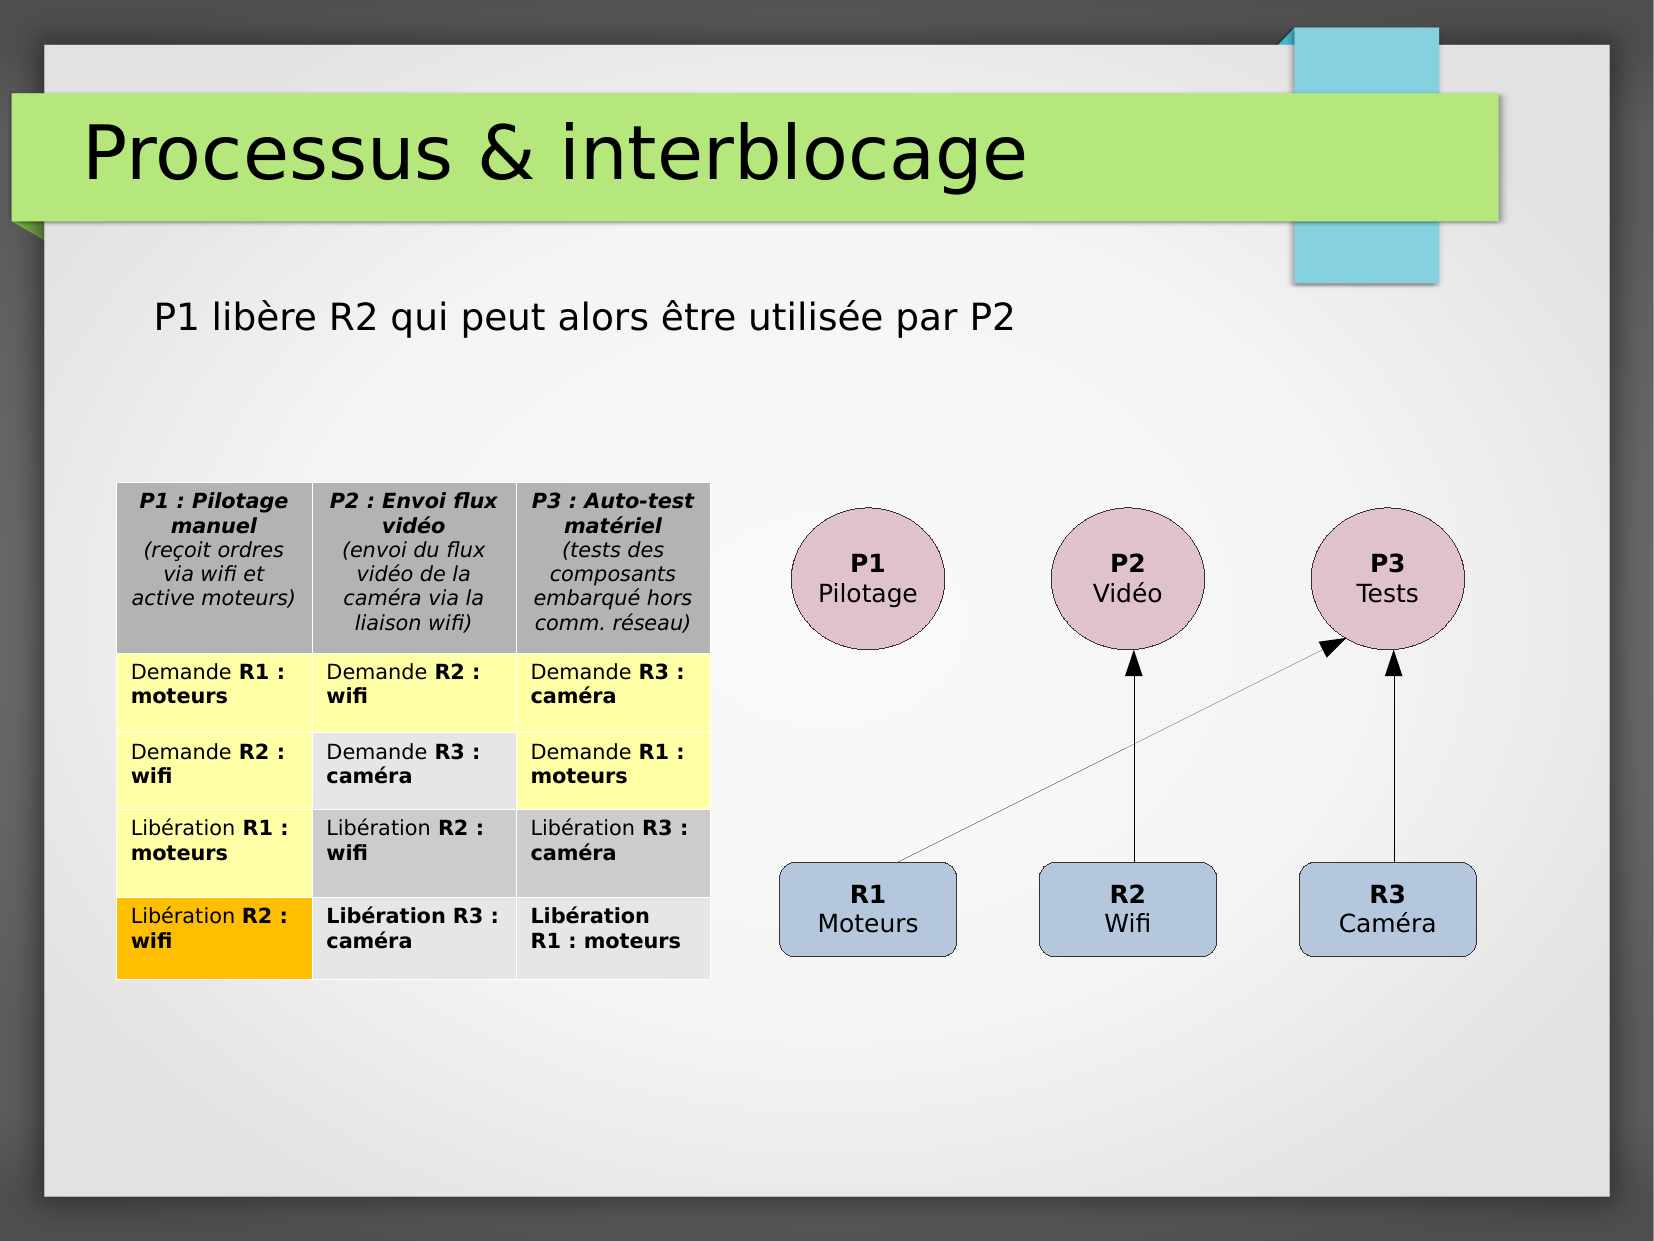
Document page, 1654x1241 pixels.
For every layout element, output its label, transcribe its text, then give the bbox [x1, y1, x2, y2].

table_cell Libération R3 : caméra [517, 810, 710, 897]
table_header P1 : Pilotage manuel (reçoit ordres via wifi et active moteurs) [117, 483, 312, 653]
table_cell Demande R1 : moteurs [517, 733, 710, 809]
text_box P1 Pilotage [791, 507, 945, 650]
table_cell Demande R3 : caméra [517, 654, 710, 732]
table_cell Libération R1 : moteurs [517, 898, 710, 979]
table_cell Demande R1 : moteurs [117, 654, 312, 732]
table_cell Demande R3 : caméra [313, 733, 516, 809]
list P1 libère R2 qui peut alors être utilisée par P2 [82, 295, 1571, 449]
table_cell Libération R3 : caméra [313, 898, 516, 979]
table_header P3 : Auto-test matériel (tests des composants embarqué hors comm. réseau) [517, 483, 710, 653]
table_cell Demande R2 : wifi [117, 733, 312, 809]
title Processus & interblocage [82, 94, 1264, 213]
table_cell Libération R2 : wifi [117, 898, 312, 979]
text_box R2 Wifi [1039, 862, 1217, 957]
text_box R3 Caméra [1299, 862, 1477, 957]
table_header P2 : Envoi flux vidéo (envoi du flux vidéo de la caméra via la liaison wifi) [313, 483, 516, 653]
text_box R1 Moteurs [779, 862, 957, 957]
table_cell Libération R1 : moteurs [117, 810, 312, 897]
text_box P3 Tests [1311, 507, 1465, 650]
table_cell Demande R2 : wifi [313, 654, 516, 732]
picture [0, 0, 1654, 1241]
table_cell Libération R2 : wifi [313, 810, 516, 897]
text_box P2 Vidéo [1051, 507, 1205, 650]
